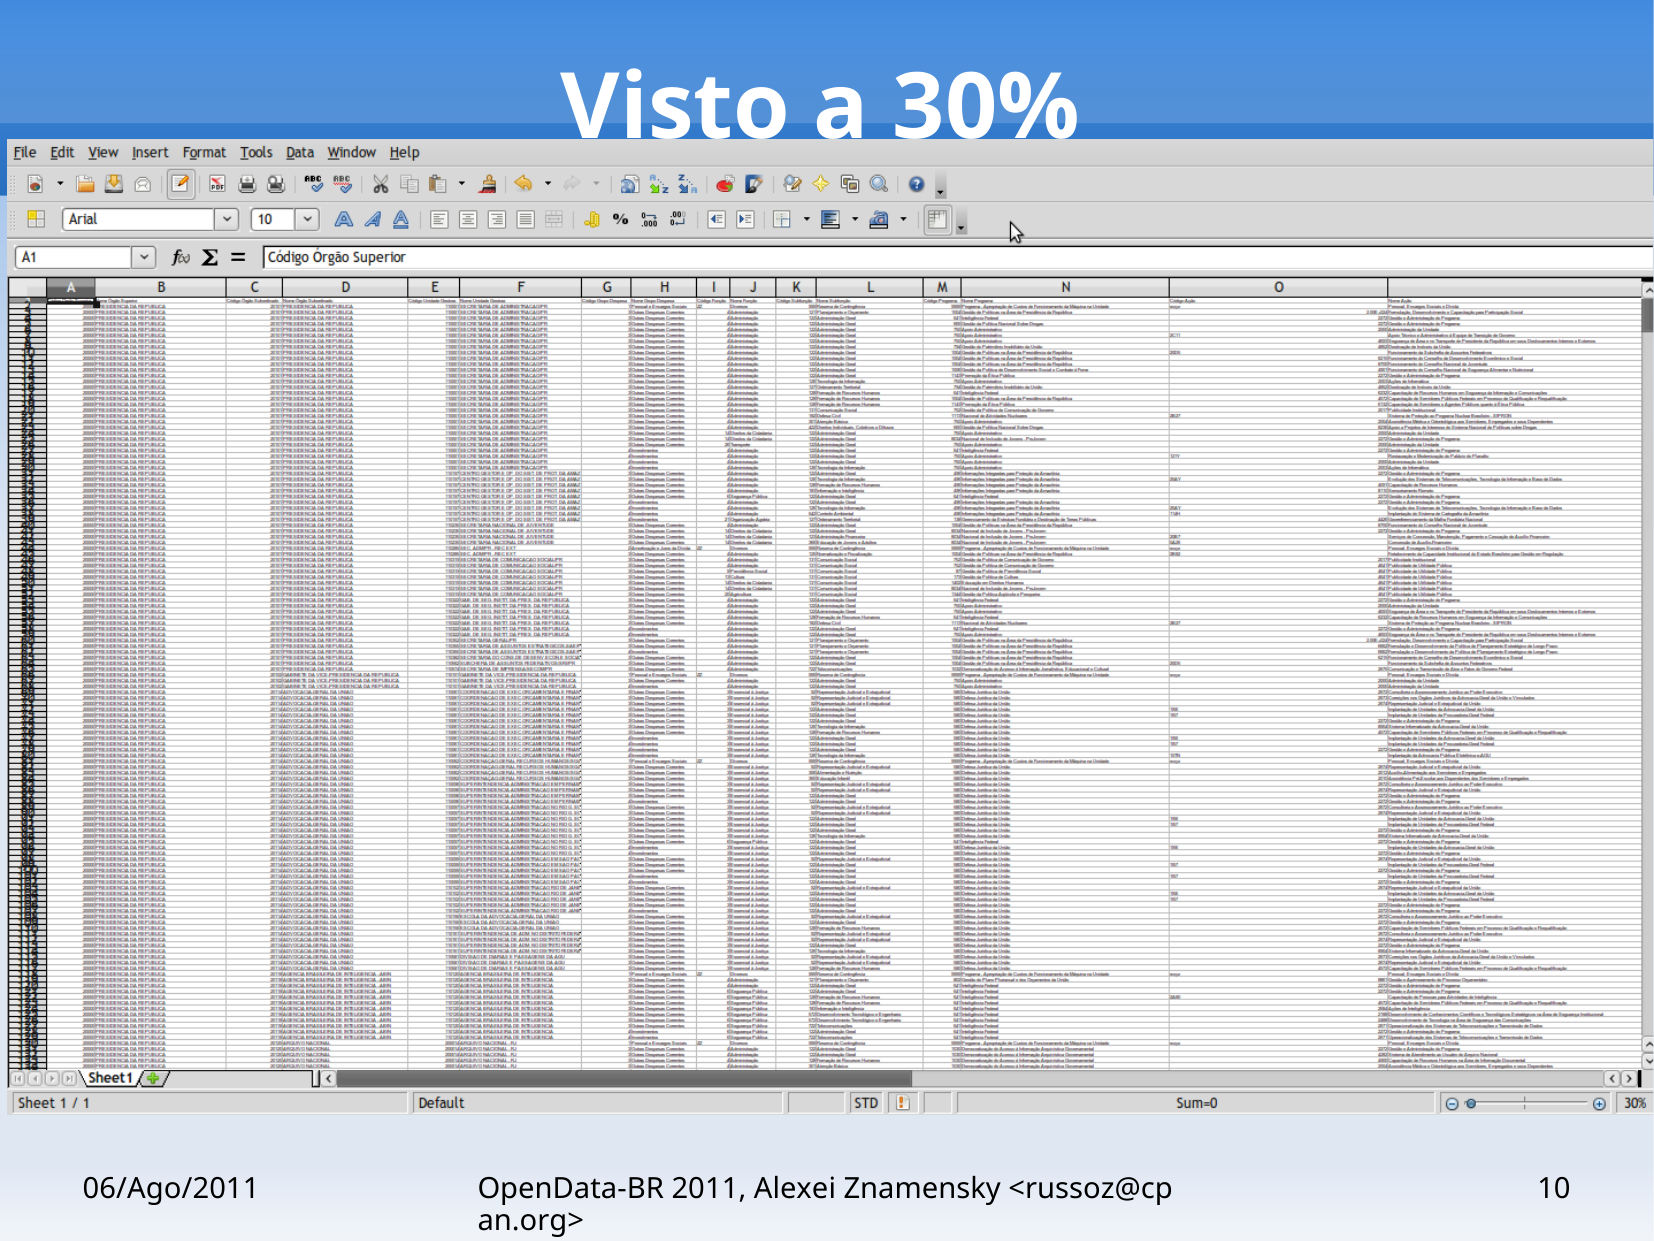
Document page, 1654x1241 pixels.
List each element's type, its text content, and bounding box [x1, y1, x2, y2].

picture [0, 0, 1654, 1241]
title Visto a 30% [76, 0, 1565, 139]
